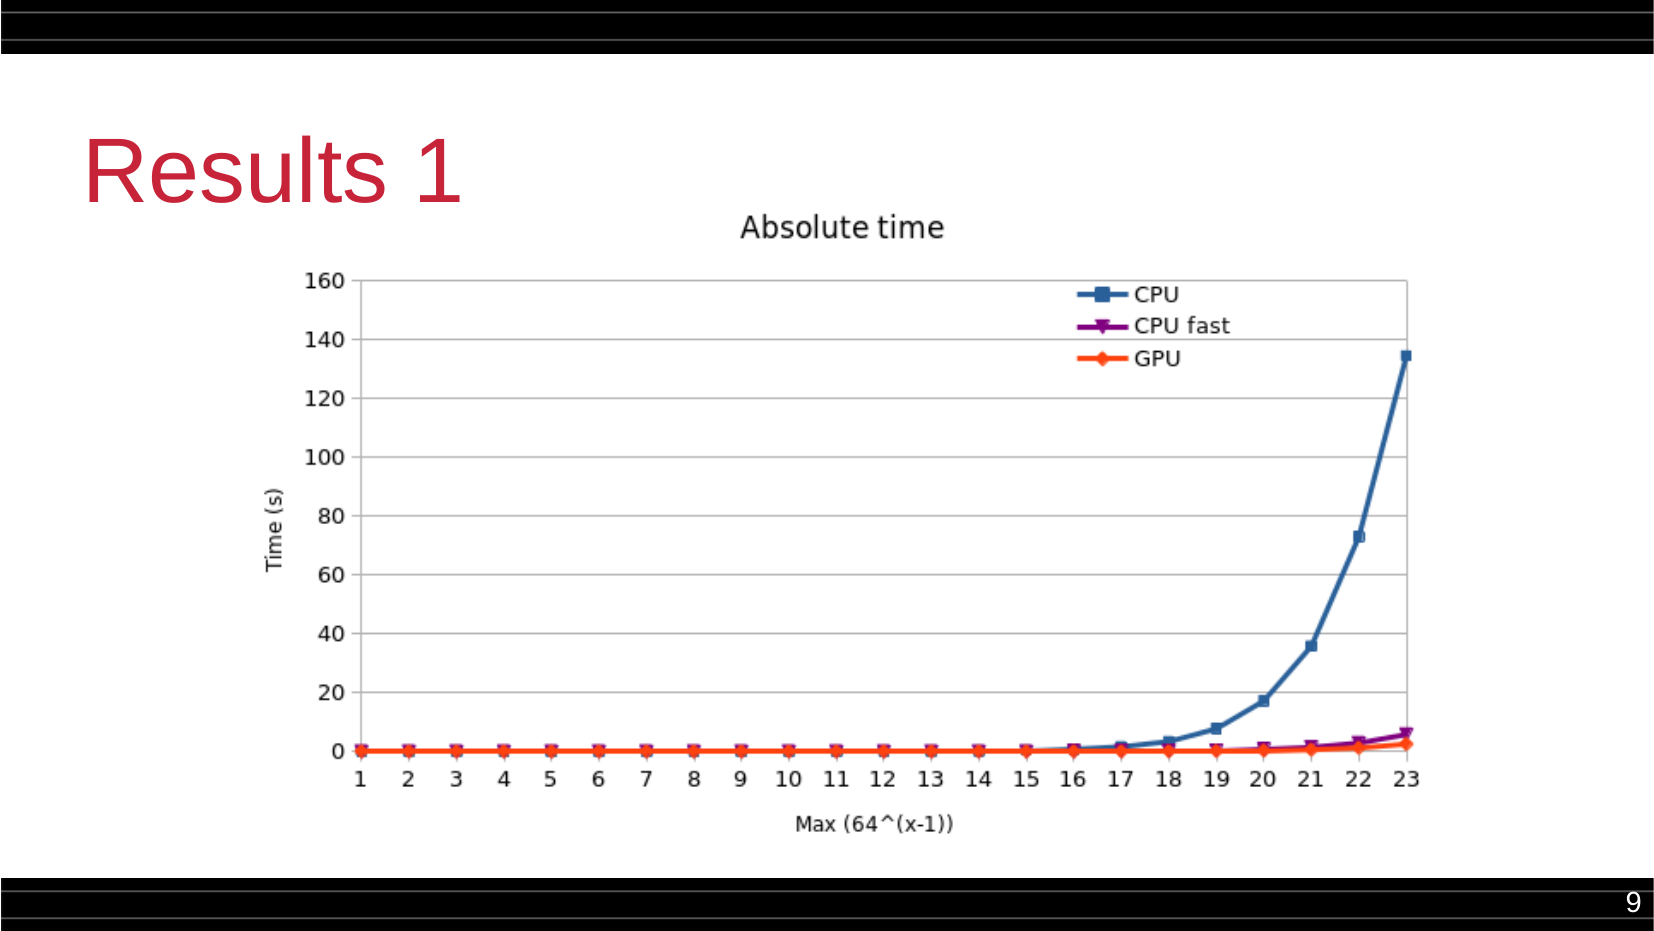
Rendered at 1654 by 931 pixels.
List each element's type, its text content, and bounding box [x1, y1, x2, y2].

picture [227, 249, 1458, 871]
picture [1, 0, 1654, 54]
picture [1, 878, 1654, 931]
title Results 1 [82, 92, 1571, 249]
